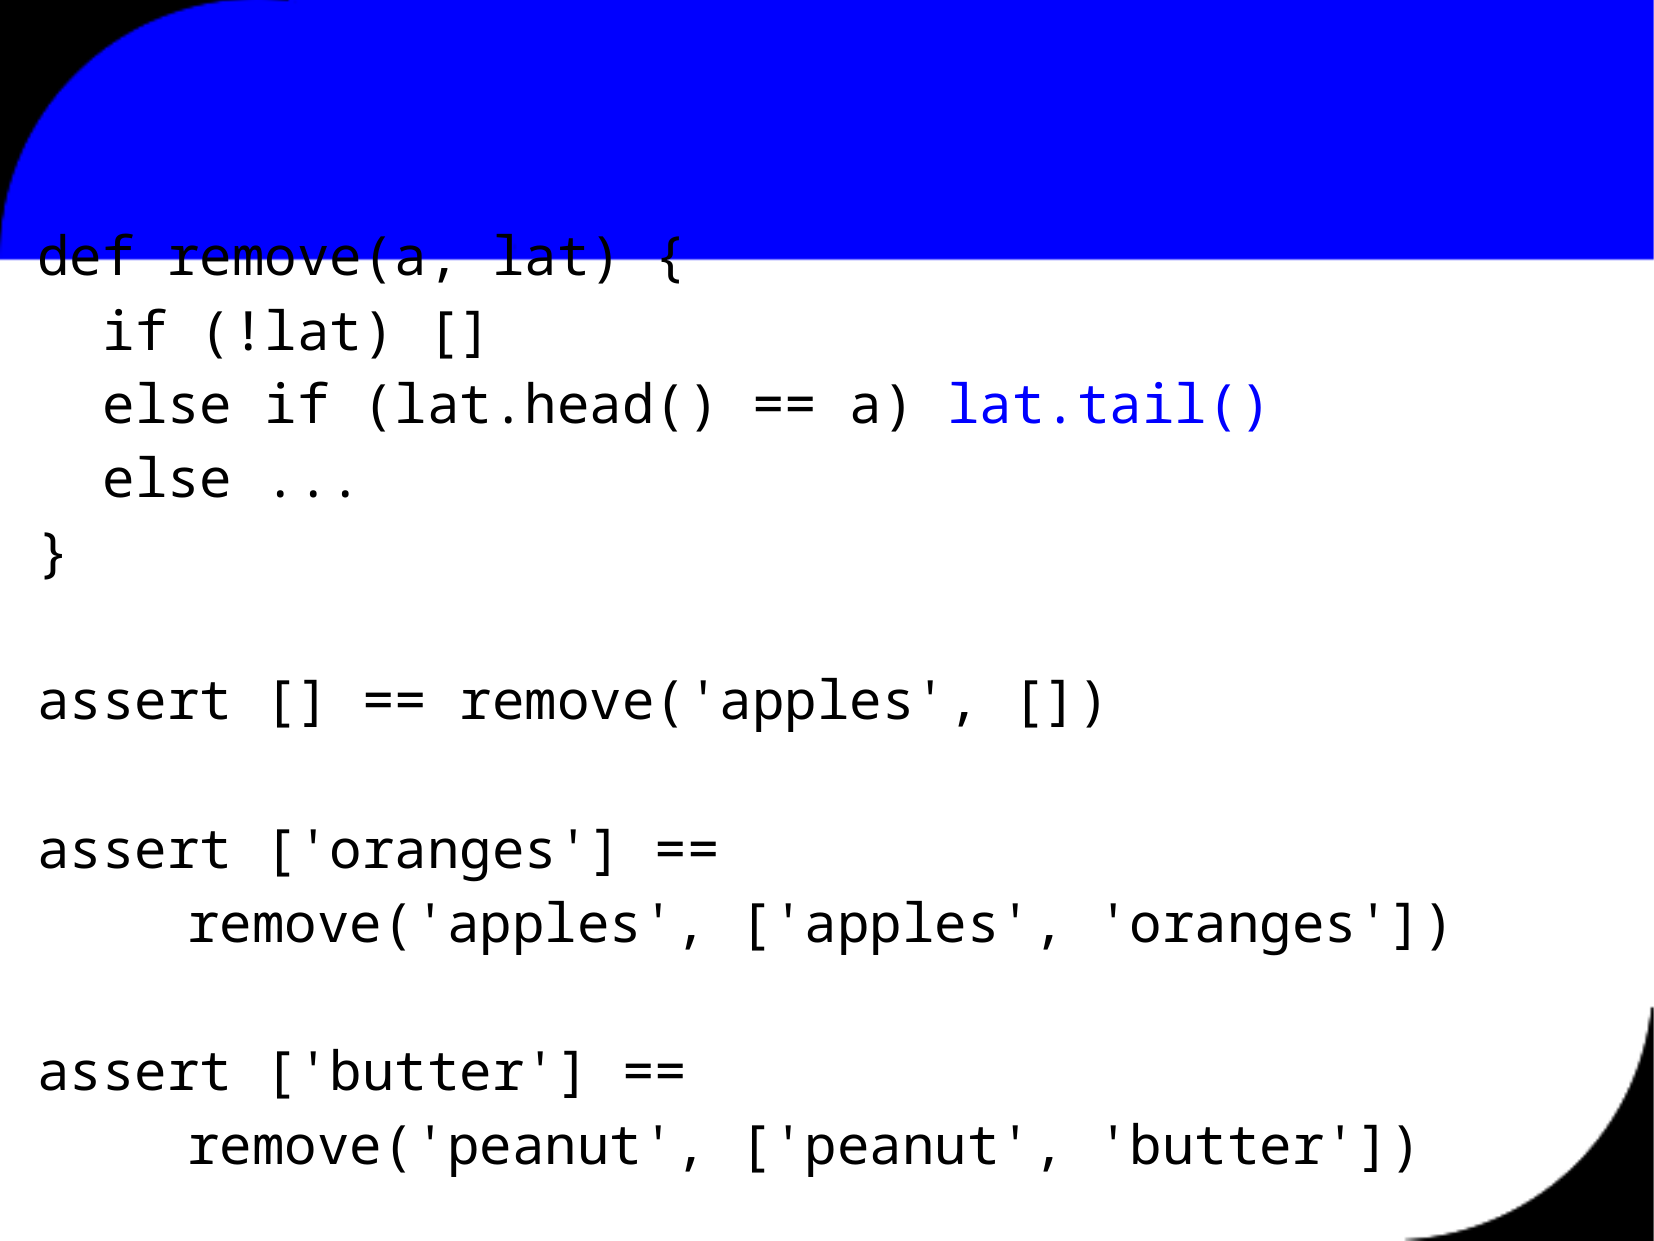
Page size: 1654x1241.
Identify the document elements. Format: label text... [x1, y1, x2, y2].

picture [0, 0, 1654, 1241]
subtitle def remove(a, lat) { if (!lat) [] else if (lat.head() == a) lat.tail() else ... } assert [] == remove('apples', []) assert ['oranges'] == remove('apples', ['apples', 'oranges']) assert ['butter'] == remove('peanut', ['peanut', 'butter']) [37, 279, 1613, 1119]
